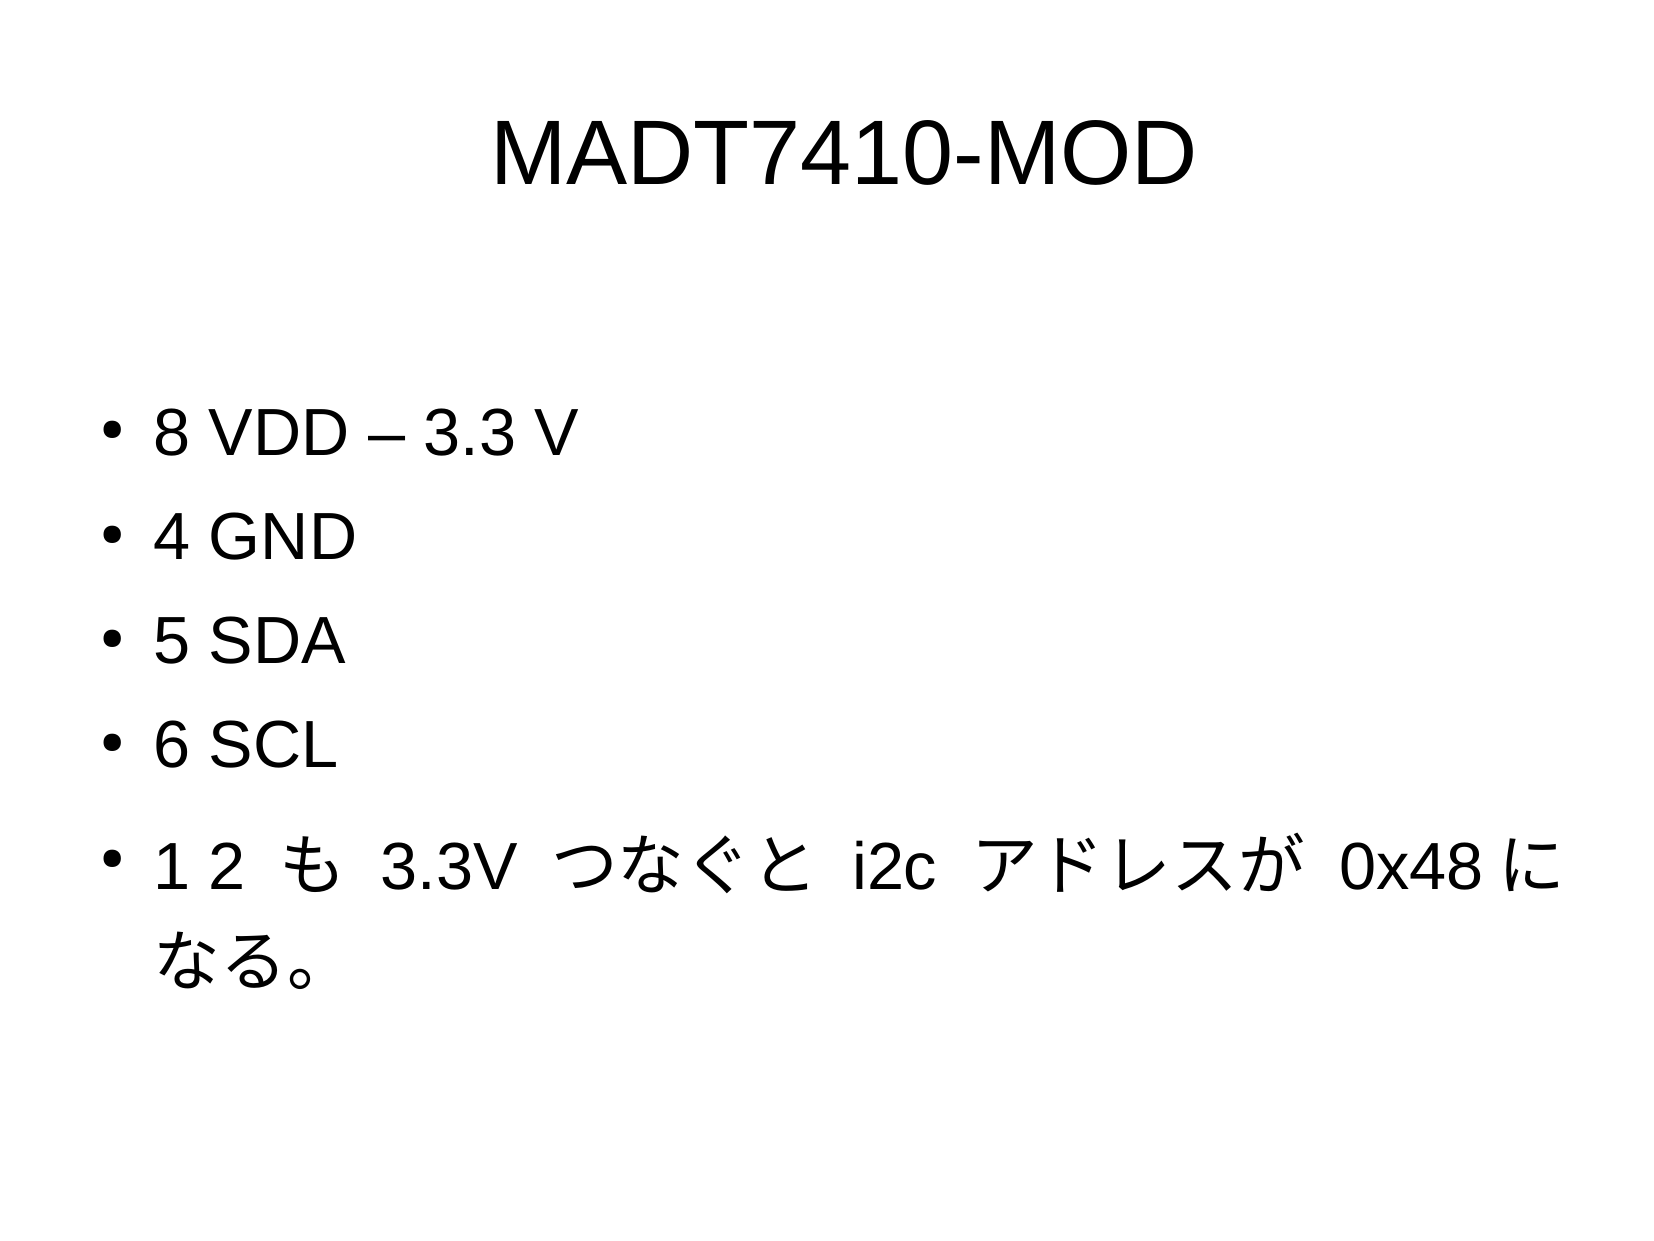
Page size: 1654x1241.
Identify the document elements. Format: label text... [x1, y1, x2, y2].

title MADT7410-MOD [82, 49, 1571, 257]
list 8 VDD – 3.3 V 4 GND 5 SDA 6 SCL 1 2 も 3.3V つなぐと i2c アドレスが 0x48になる。 [82, 290, 1571, 1010]
